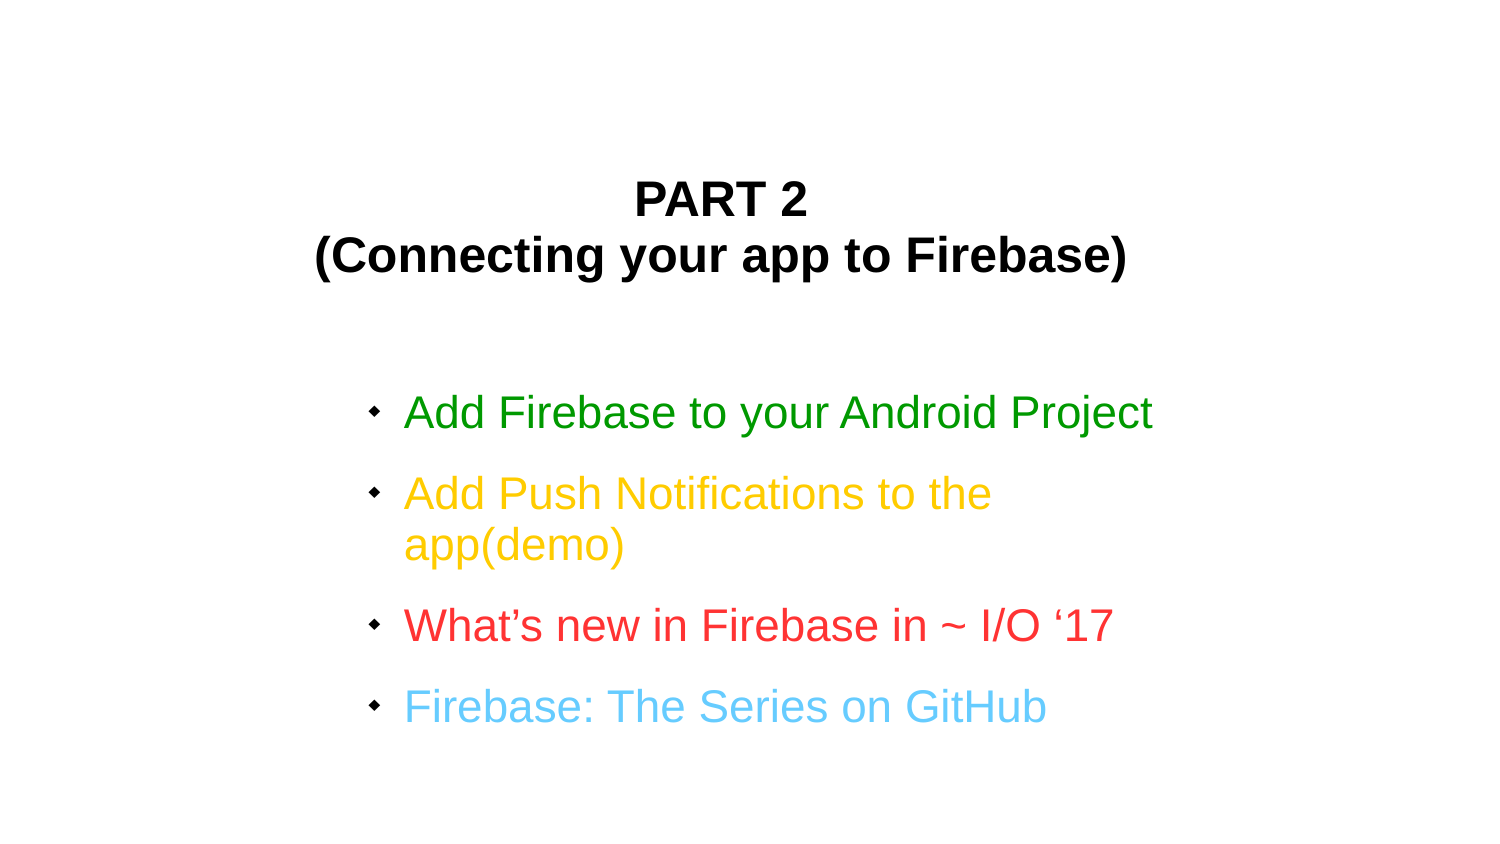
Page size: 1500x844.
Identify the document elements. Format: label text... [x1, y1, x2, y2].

text_box Add Firebase to your Android Project Add Push Notifications to the app(demo) What’s new in Firebase in ~ I/O ‘17 Firebase: The Series on GitHub [353, 379, 1184, 806]
text_box PART 2 (Connecting your app to Firebase) [258, 163, 1184, 351]
